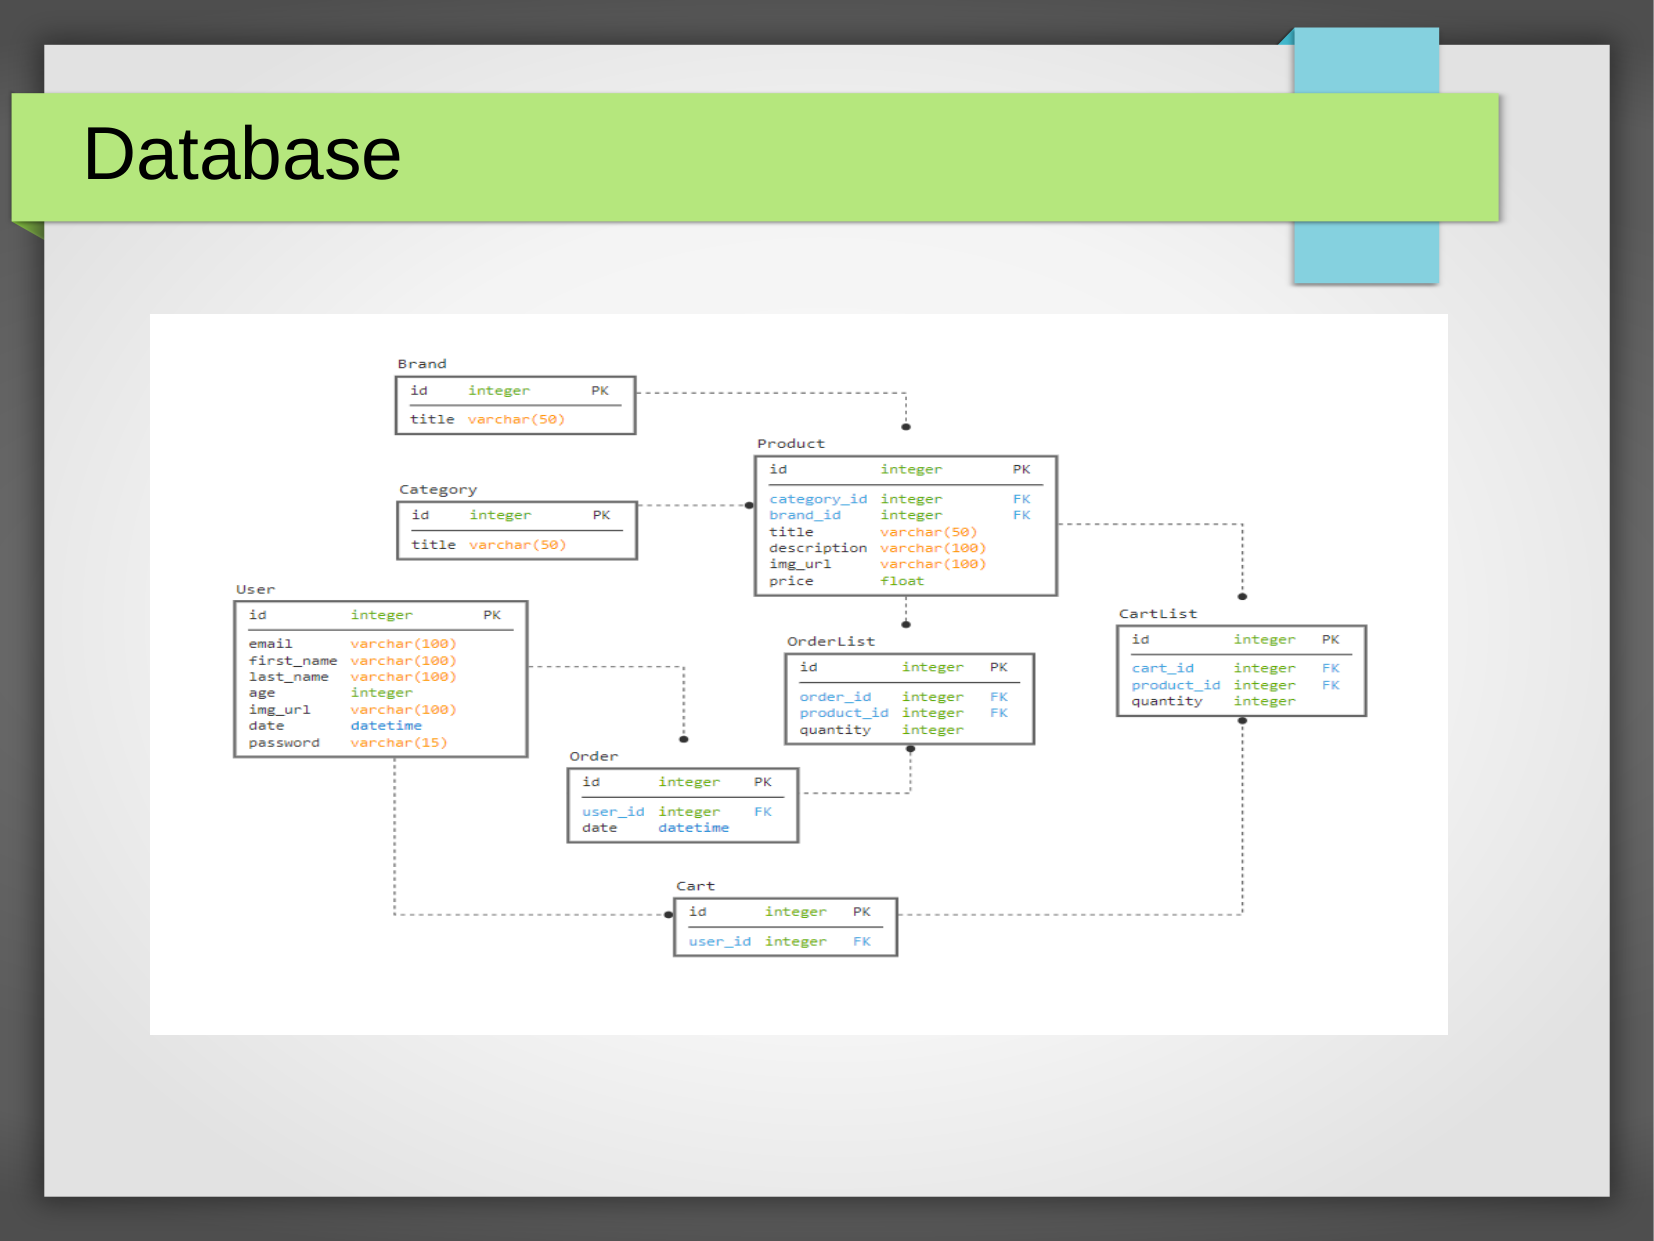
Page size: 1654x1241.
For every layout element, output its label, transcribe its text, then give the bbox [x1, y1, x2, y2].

title Database [82, 94, 1264, 213]
picture [0, 0, 1654, 1241]
